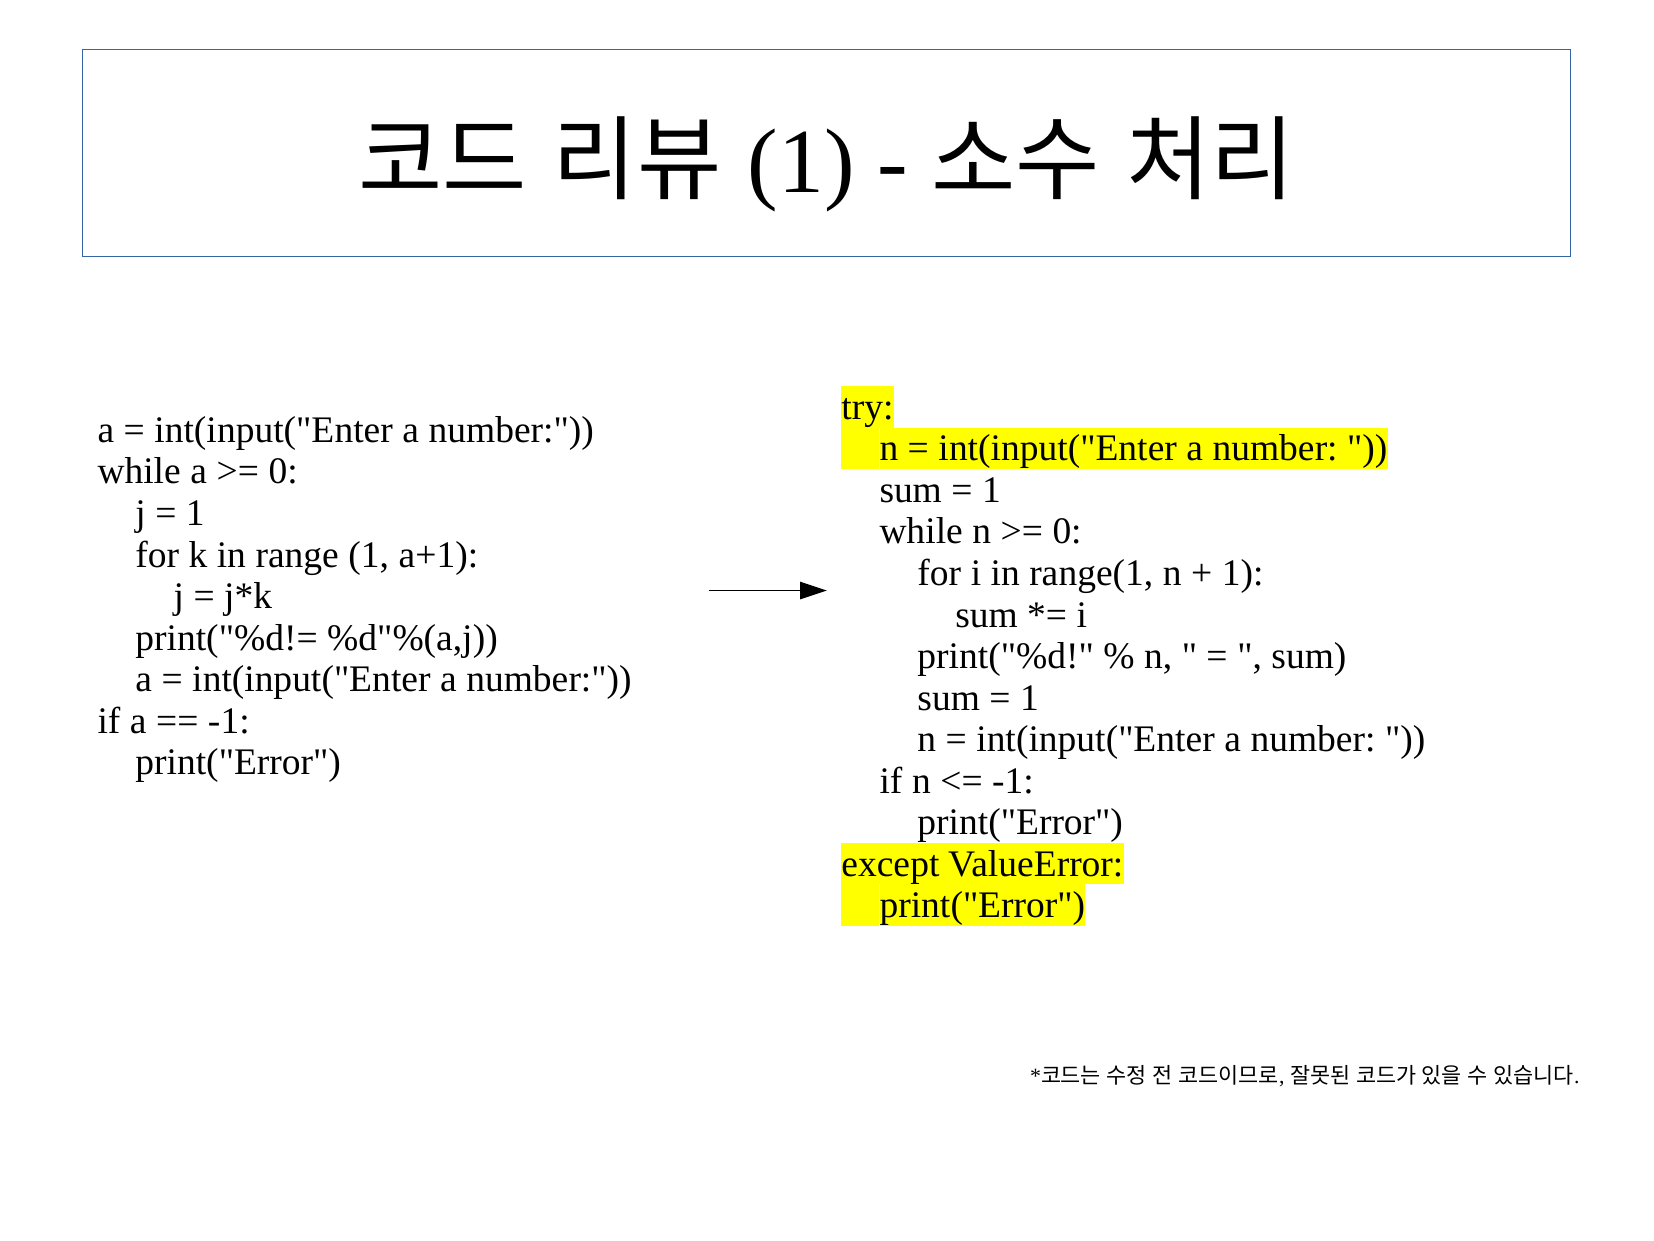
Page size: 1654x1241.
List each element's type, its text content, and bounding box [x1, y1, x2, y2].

text_box try: n = int(input("Enter a number: ")) sum = 1 while n >= 0: for i in range(1, n + 1): sum *= i print("%d!" % n, " = ", sum) sum = 1 n = int(input("Enter a number: ")) if n <= -1: print("Error") except ValueError: print("Error") [826, 378, 1524, 934]
text_box a = int(input("Enter a number:")) while a >= 0: j = 1 for k in range (1, a+1): j = j*k print("%d!= %d"%(a,j)) a = int(input("Enter a number:")) if a == -1: print("Error") [82, 401, 826, 846]
title 코드 리뷰 (1) - 소수 처리 [82, 49, 1571, 257]
text_box *코드는 수정 전 코드이므로, 잘못된 코드가 있을 수 있습니다. [1015, 1051, 1654, 1233]
